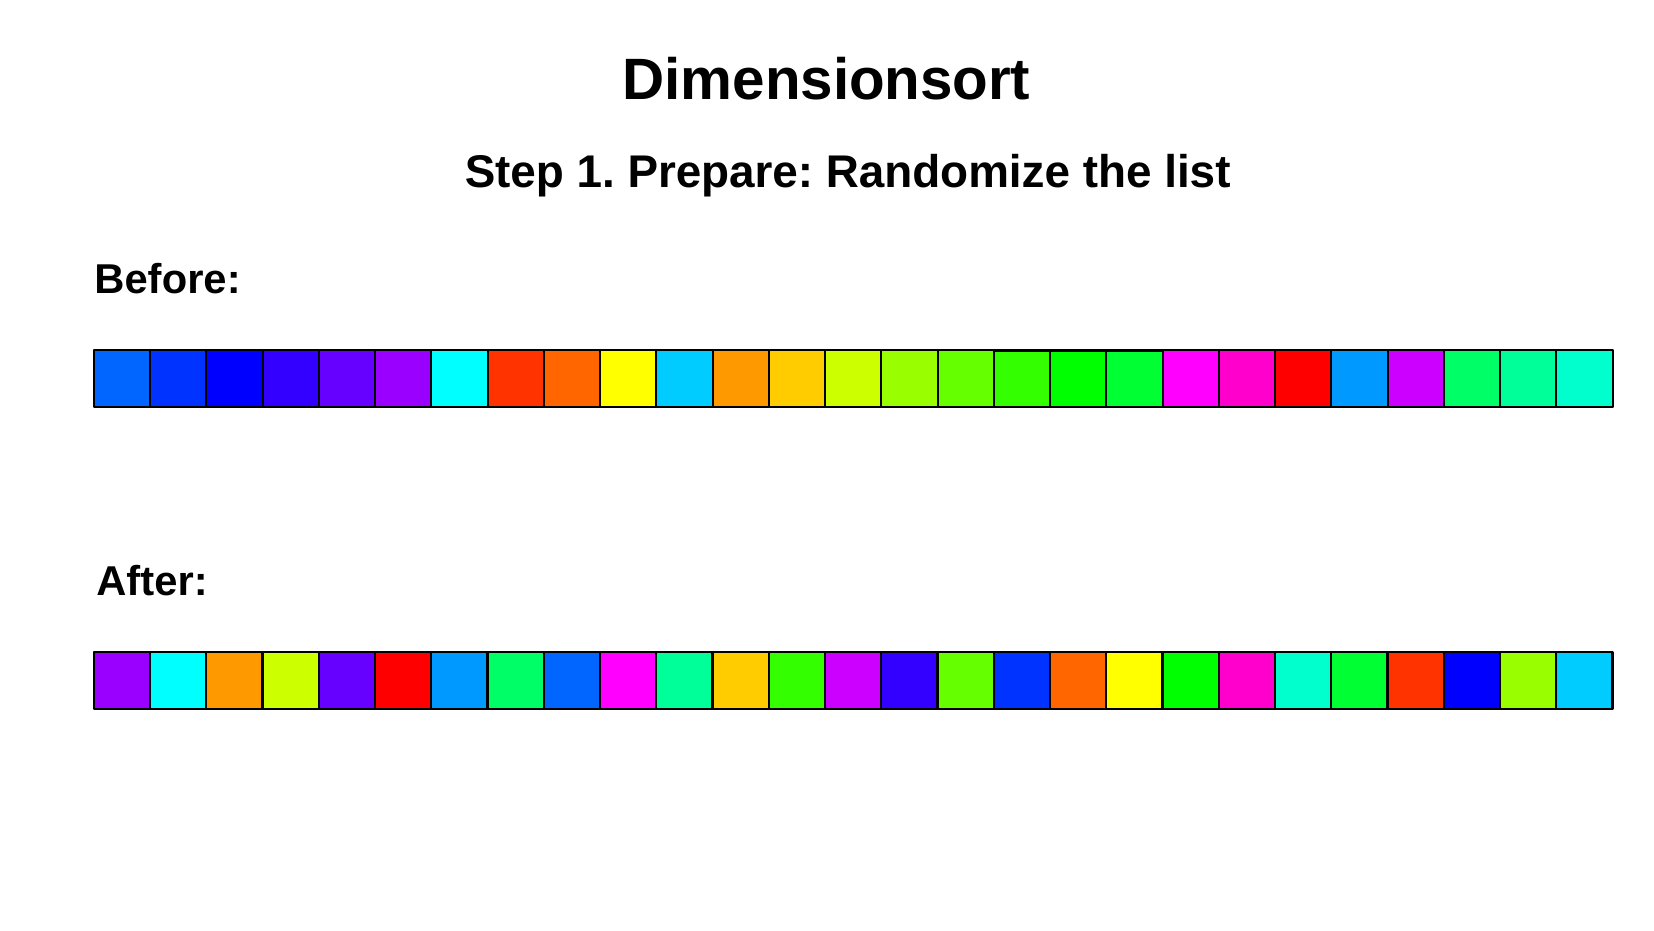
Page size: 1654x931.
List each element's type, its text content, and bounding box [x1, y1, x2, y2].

text_box Step 1. Prepare: Randomize the list [450, 138, 1300, 257]
text_box [93, 350, 1556, 407]
text_box [1331, 652, 1613, 709]
subtitle Before: [23, 222, 312, 336]
title Dimensionsort [82, 2, 1571, 158]
text_box [93, 652, 1275, 709]
text_box After: [8, 525, 297, 638]
